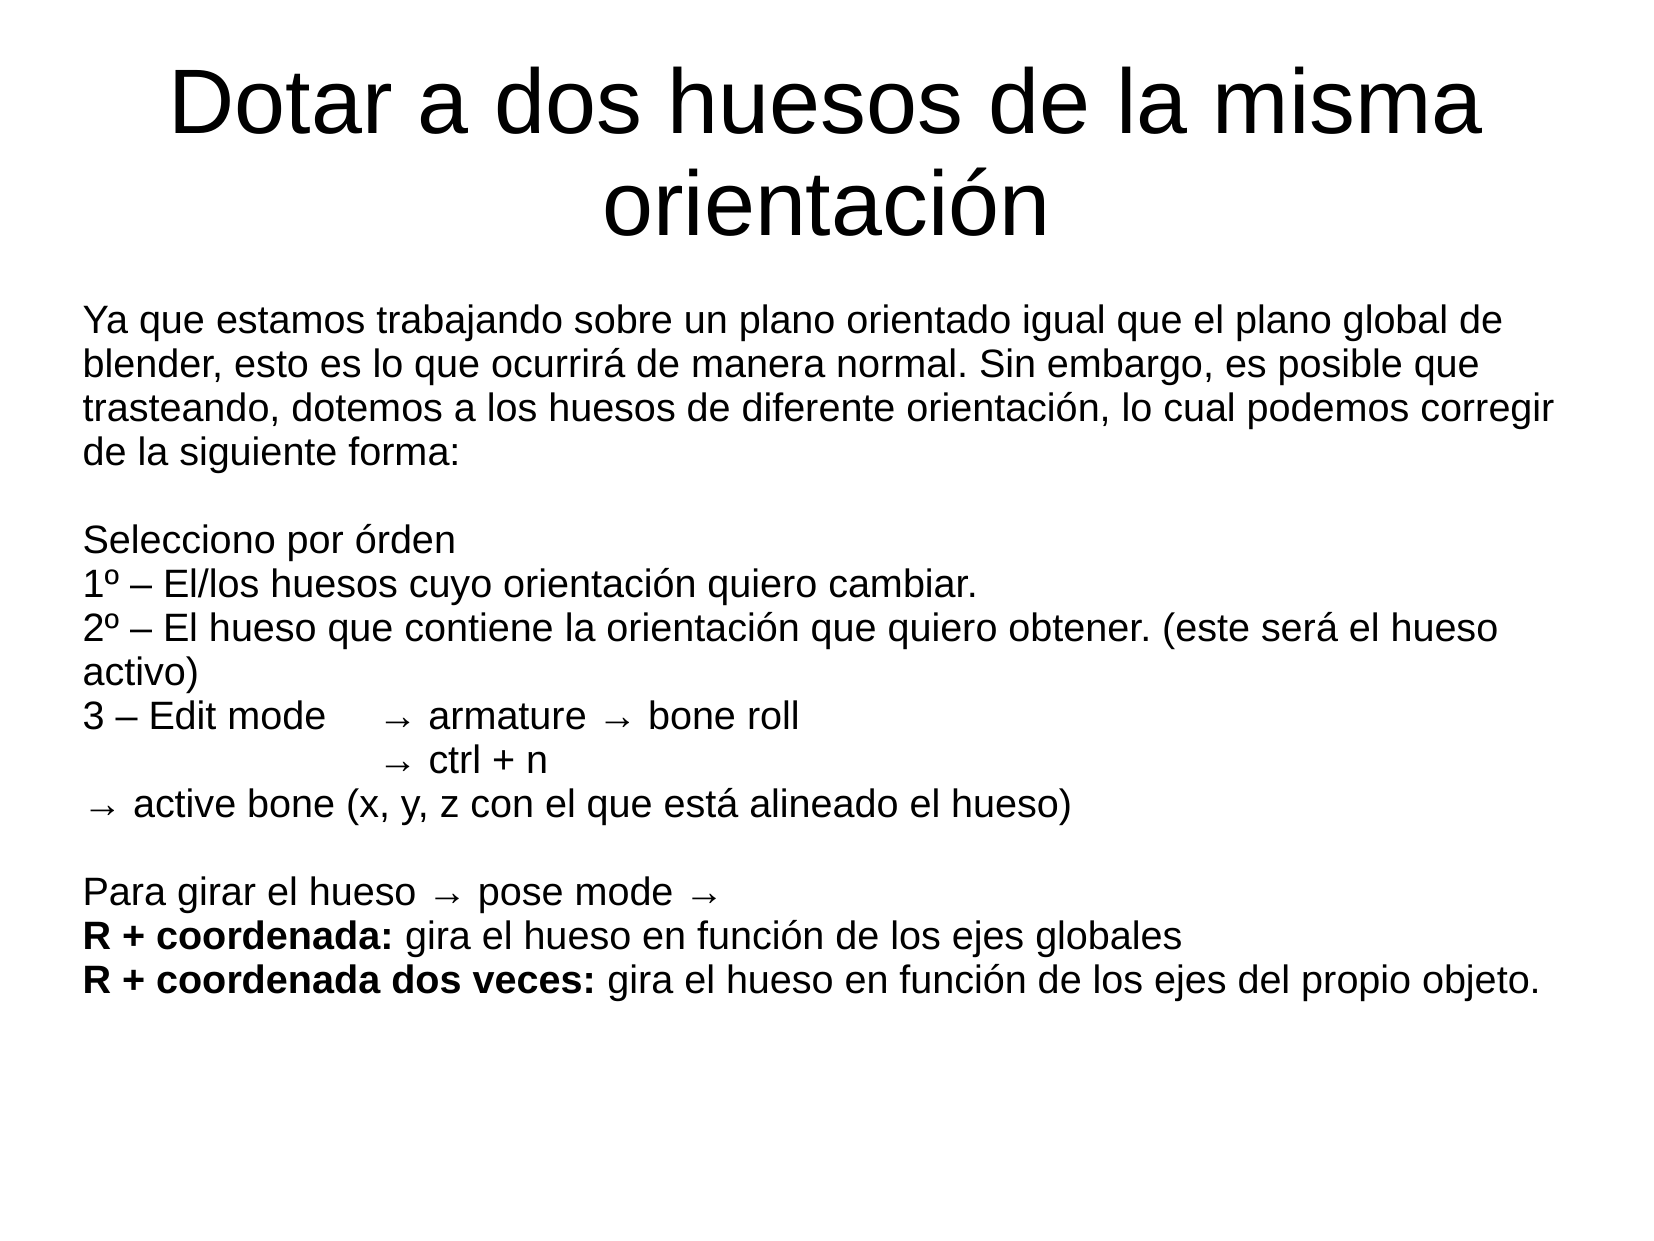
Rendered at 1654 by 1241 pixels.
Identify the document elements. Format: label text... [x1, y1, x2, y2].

subtitle Ya que estamos trabajando sobre un plano orientado igual que el plano global de blender, esto es lo que ocurrirá de manera normal. Sin embargo, es posible que trasteando, dotemos a los huesos de diferente orientación, lo cual podemos corregir de la siguiente forma: Selecciono por órden 1º – El/los huesos cuyo orientación quiero cambiar. 2º – El hueso que contiene la orientación que quiero obtener. (este será el hueso activo) 3 – Edit mode → armature → bone roll → ctrl + n → active bone (x, y, z con el que está alineado el hueso) Para girar el hueso → pose mode → R + coordenada: gira el hueso en función de los ejes globales R + coordenada dos veces: gira el hueso en función de los ejes del propio objeto. [82, 290, 1571, 1010]
title Dotar a dos huesos de la misma orientación [82, 49, 1571, 257]
